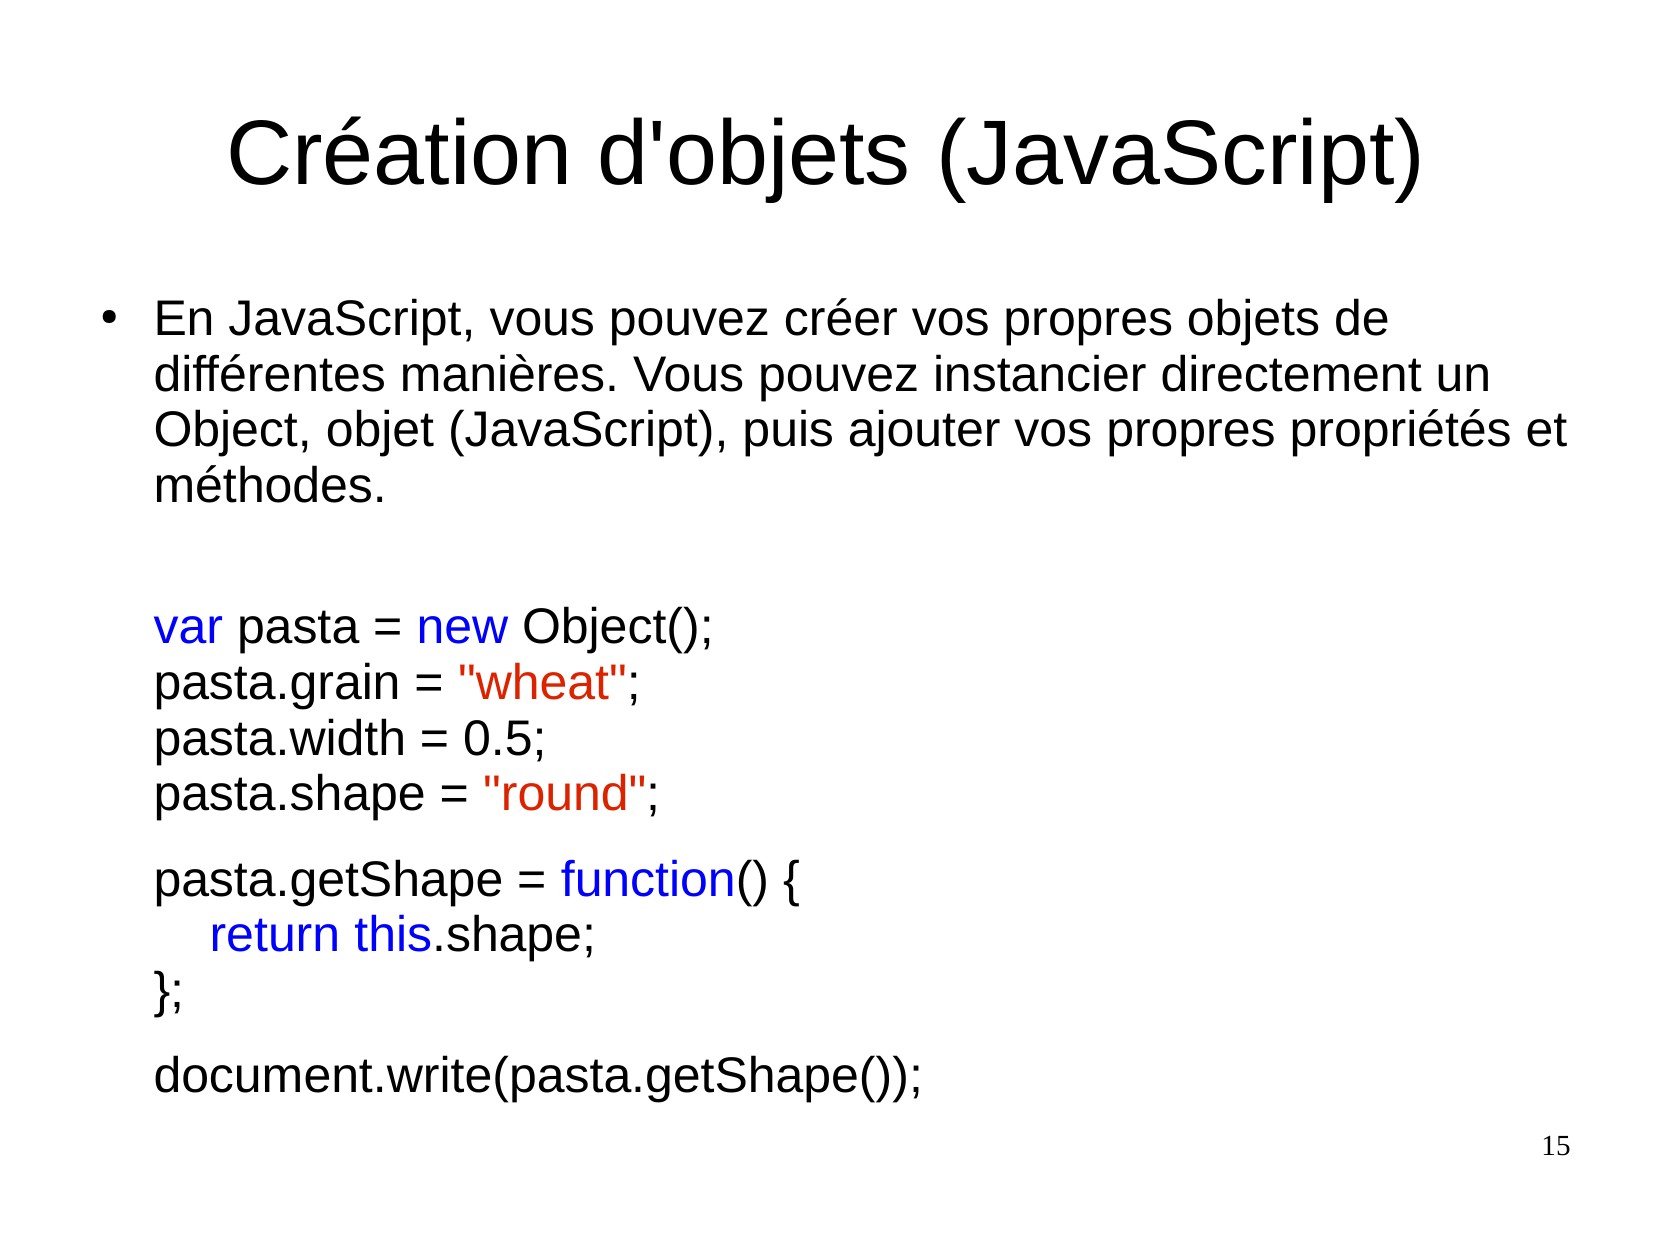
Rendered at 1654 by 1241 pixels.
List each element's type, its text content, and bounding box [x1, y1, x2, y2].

list En JavaScript, vous pouvez créer vos propres objets de différentes manières. Vous pouvez instancier directement un Object, objet (JavaScript), puis ajouter vos propres propriétés et méthodes. var pasta = new Object(); pasta.grain = "wheat"; pasta.width = 0.5; pasta.shape = "round"; pasta.getShape = function() { return this.shape; }; document.write(pasta.getShape()); [82, 290, 1571, 1109]
title Création d'objets (JavaScript) [82, 49, 1571, 257]
